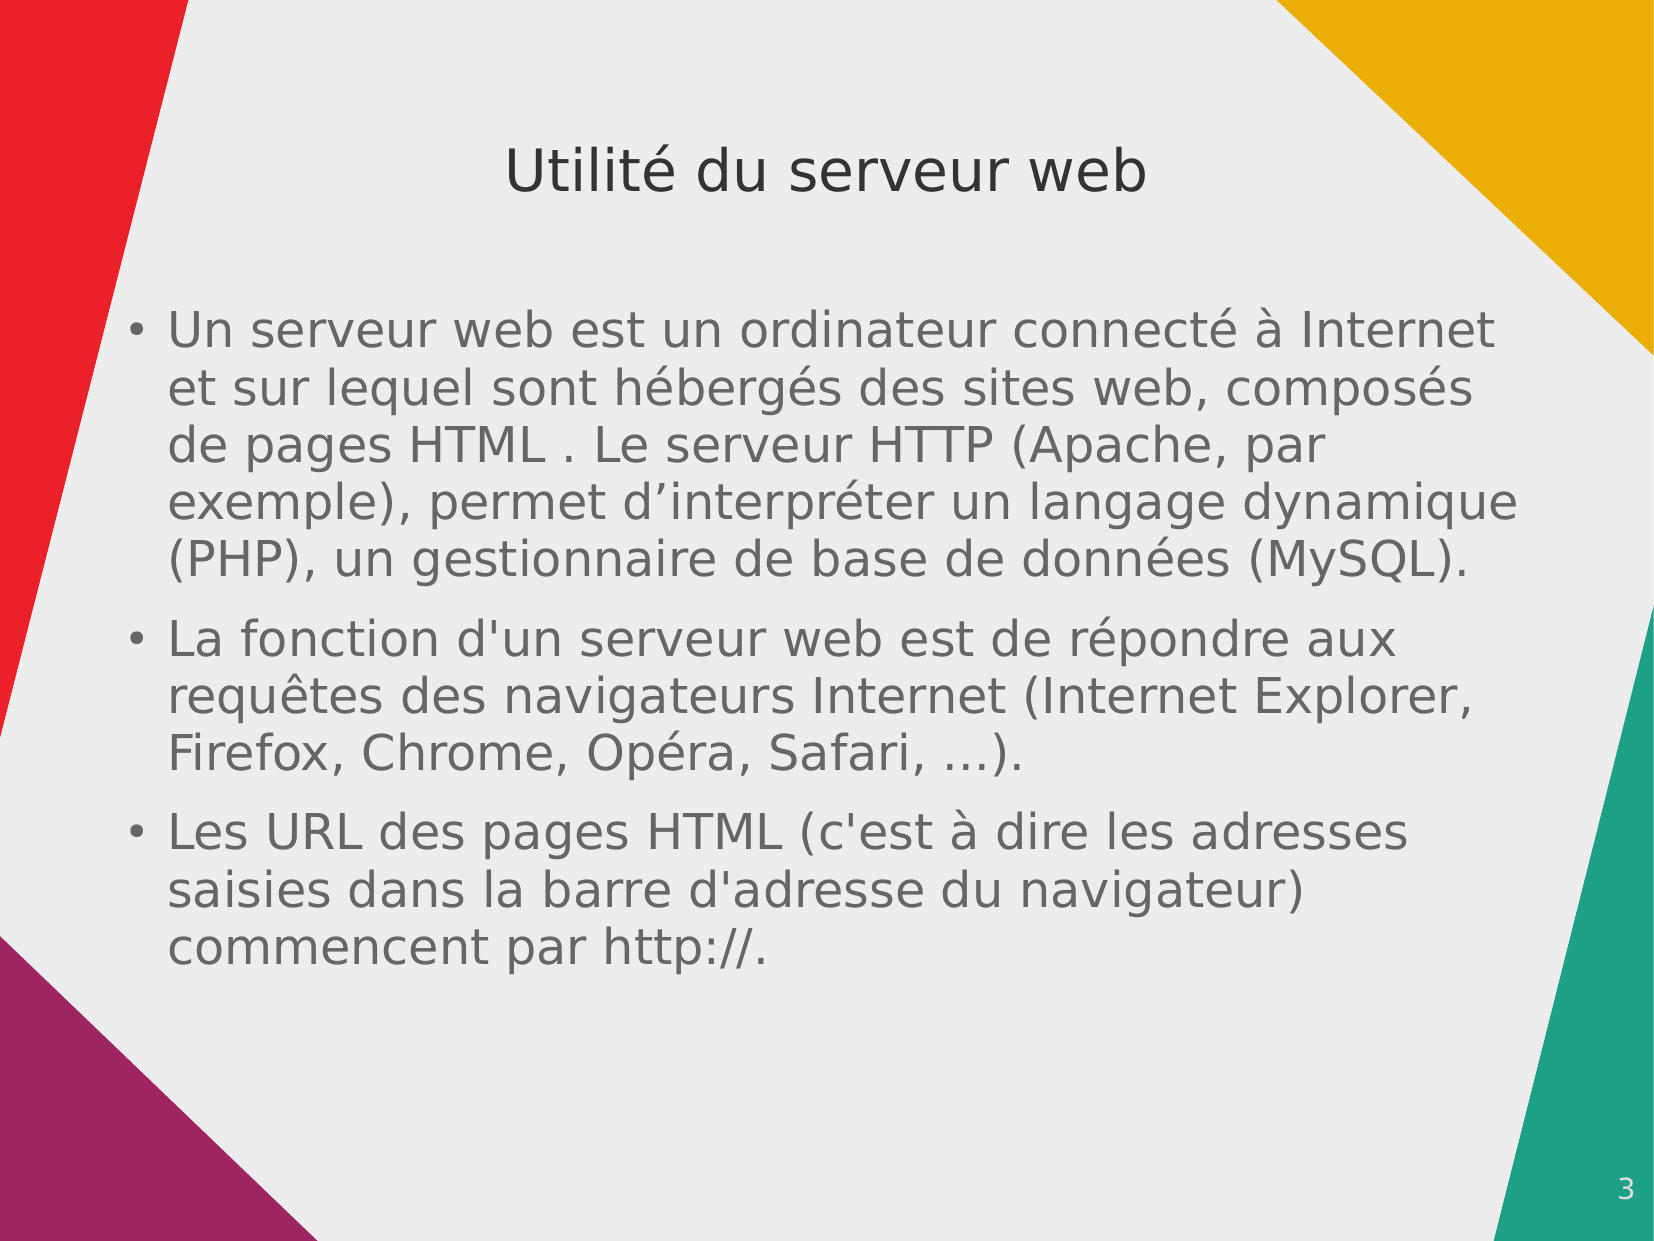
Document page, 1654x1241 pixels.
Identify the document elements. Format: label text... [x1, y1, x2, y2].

list Un serveur web est un ordinateur connecté à Internet et sur lequel sont hébergés des sites web, composés de pages HTML . Le serveur HTTP (Apache, par exemple), permet d’interpréter un langage dynamique (PHP), un gestionnaire de base de données (MySQL). La fonction d'un serveur web est de répondre aux requêtes des navigateurs Internet (Internet Explorer, Firefox, Chrome, Opéra, Safari, ...). Les URL des pages HTML (c'est à dire les adresses saisies dans la barre d'adresse du navigateur) commencent par http://. [114, 302, 1539, 1033]
title Utilité du serveur web [114, 73, 1539, 271]
